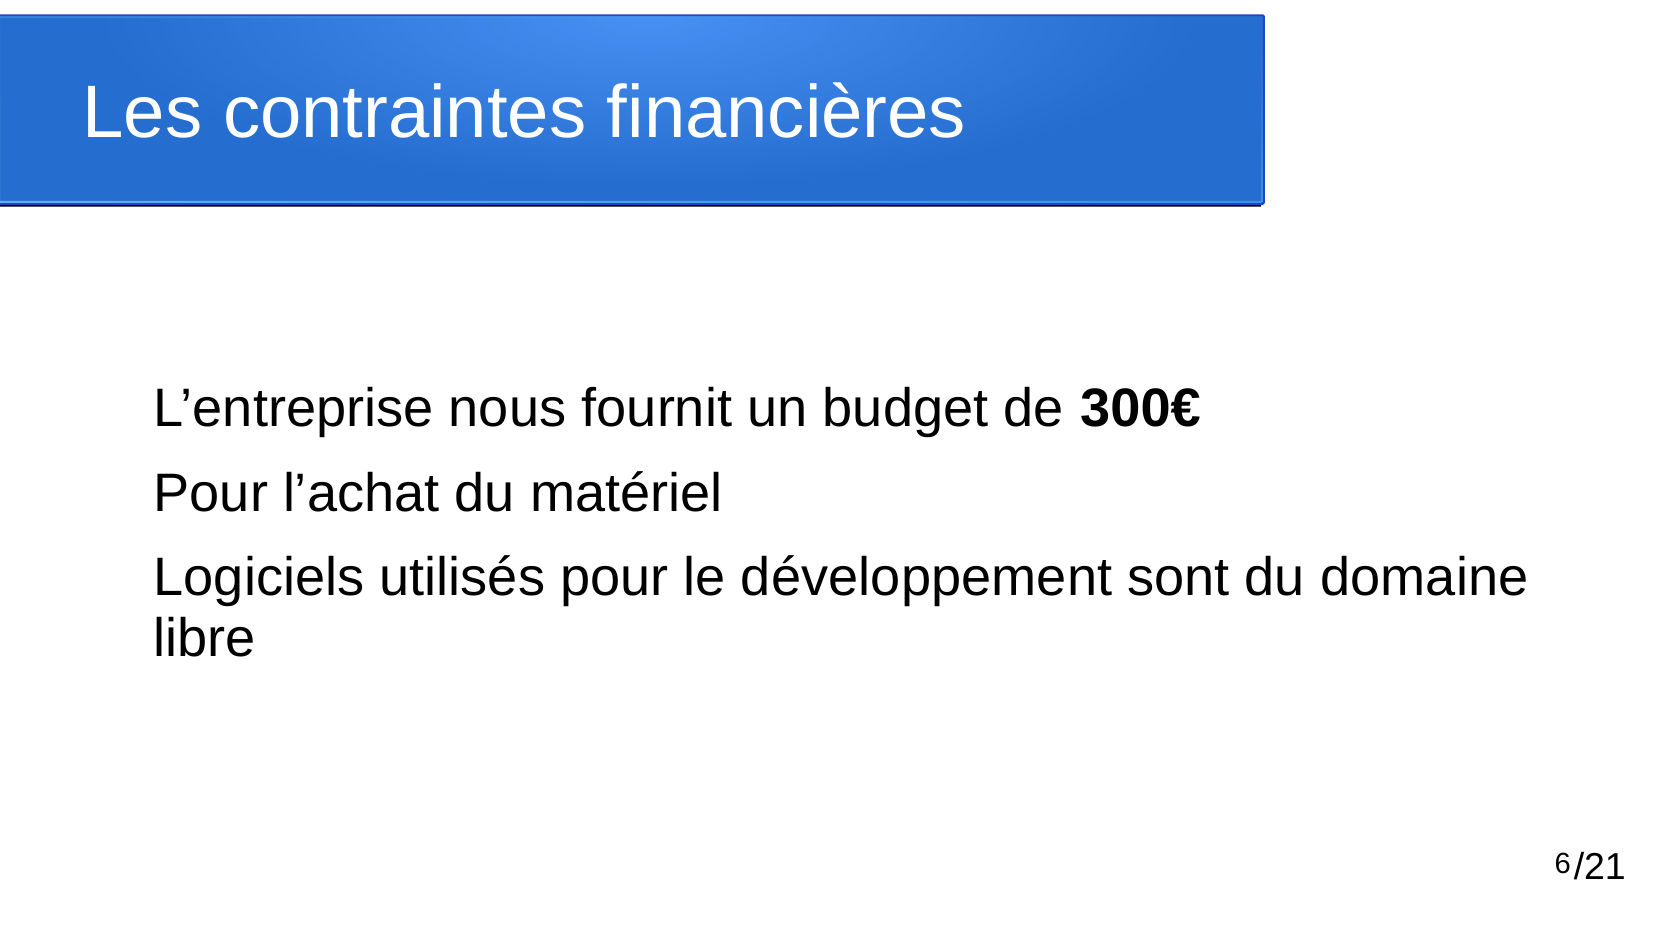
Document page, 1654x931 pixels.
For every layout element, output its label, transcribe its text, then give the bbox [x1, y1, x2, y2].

list L’entreprise nous fournit un budget de 300€ Pour l’achat du matériel Logiciels utilisés pour le développement sont du domaine libre [82, 377, 1571, 686]
title Les contraintes financières [82, 35, 1235, 189]
text_box /21 [1559, 838, 1654, 898]
